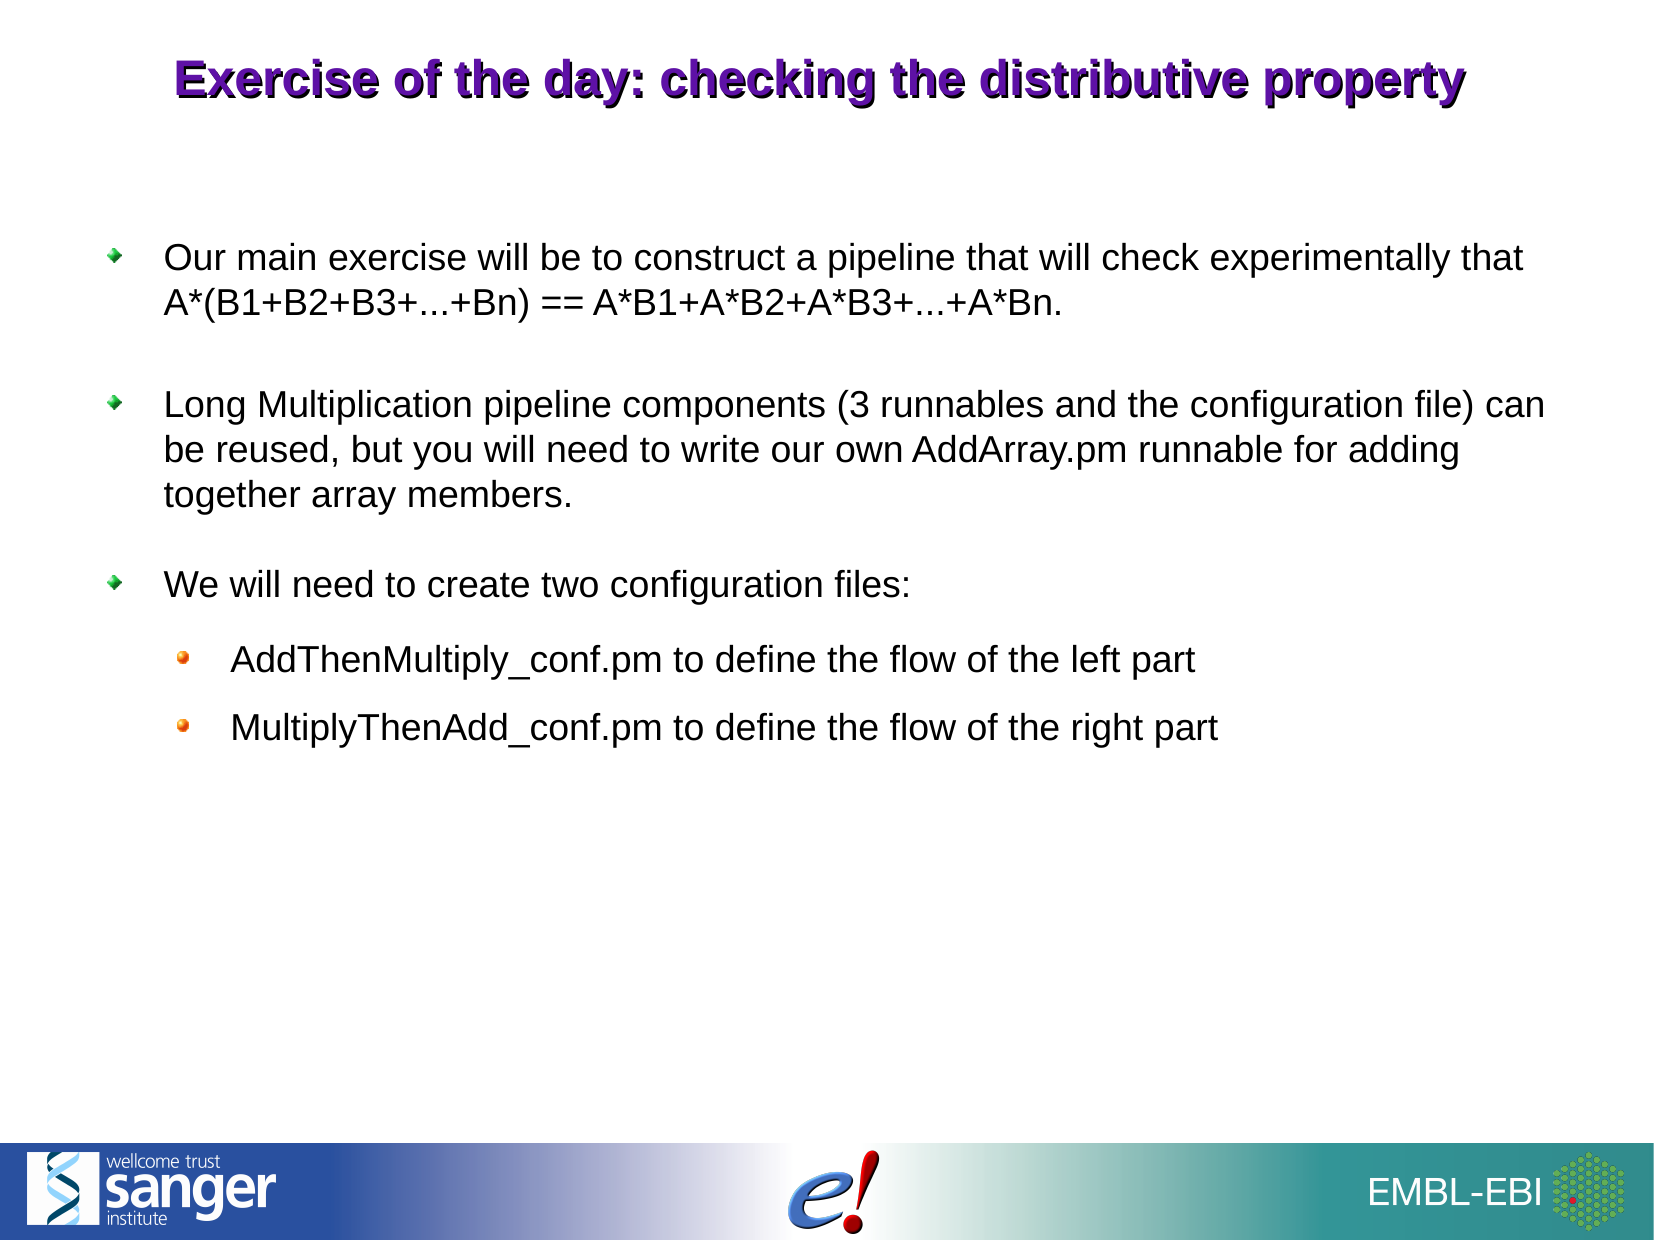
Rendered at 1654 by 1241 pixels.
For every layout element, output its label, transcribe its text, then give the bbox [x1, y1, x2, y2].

list Our main exercise will be to construct a pipeline that will check experimentally that A*(B1+B2+B3+...+Bn) == A*B1+A*B2+A*B3+...+A*Bn. Long Multiplication pipeline components (3 runnables and the configuration file) can be reused, but you will need to write our own AddArray.pm runnable for adding together array members. We will need to create two configuration files: AddThenMultiply_conf.pm to define the flow of the left part MultiplyThenAdd_conf.pm to define the flow of the right part [73, 217, 1610, 1123]
title Exercise of the day: checking the distributive property [95, 29, 1506, 121]
picture [0, 1143, 1654, 1240]
